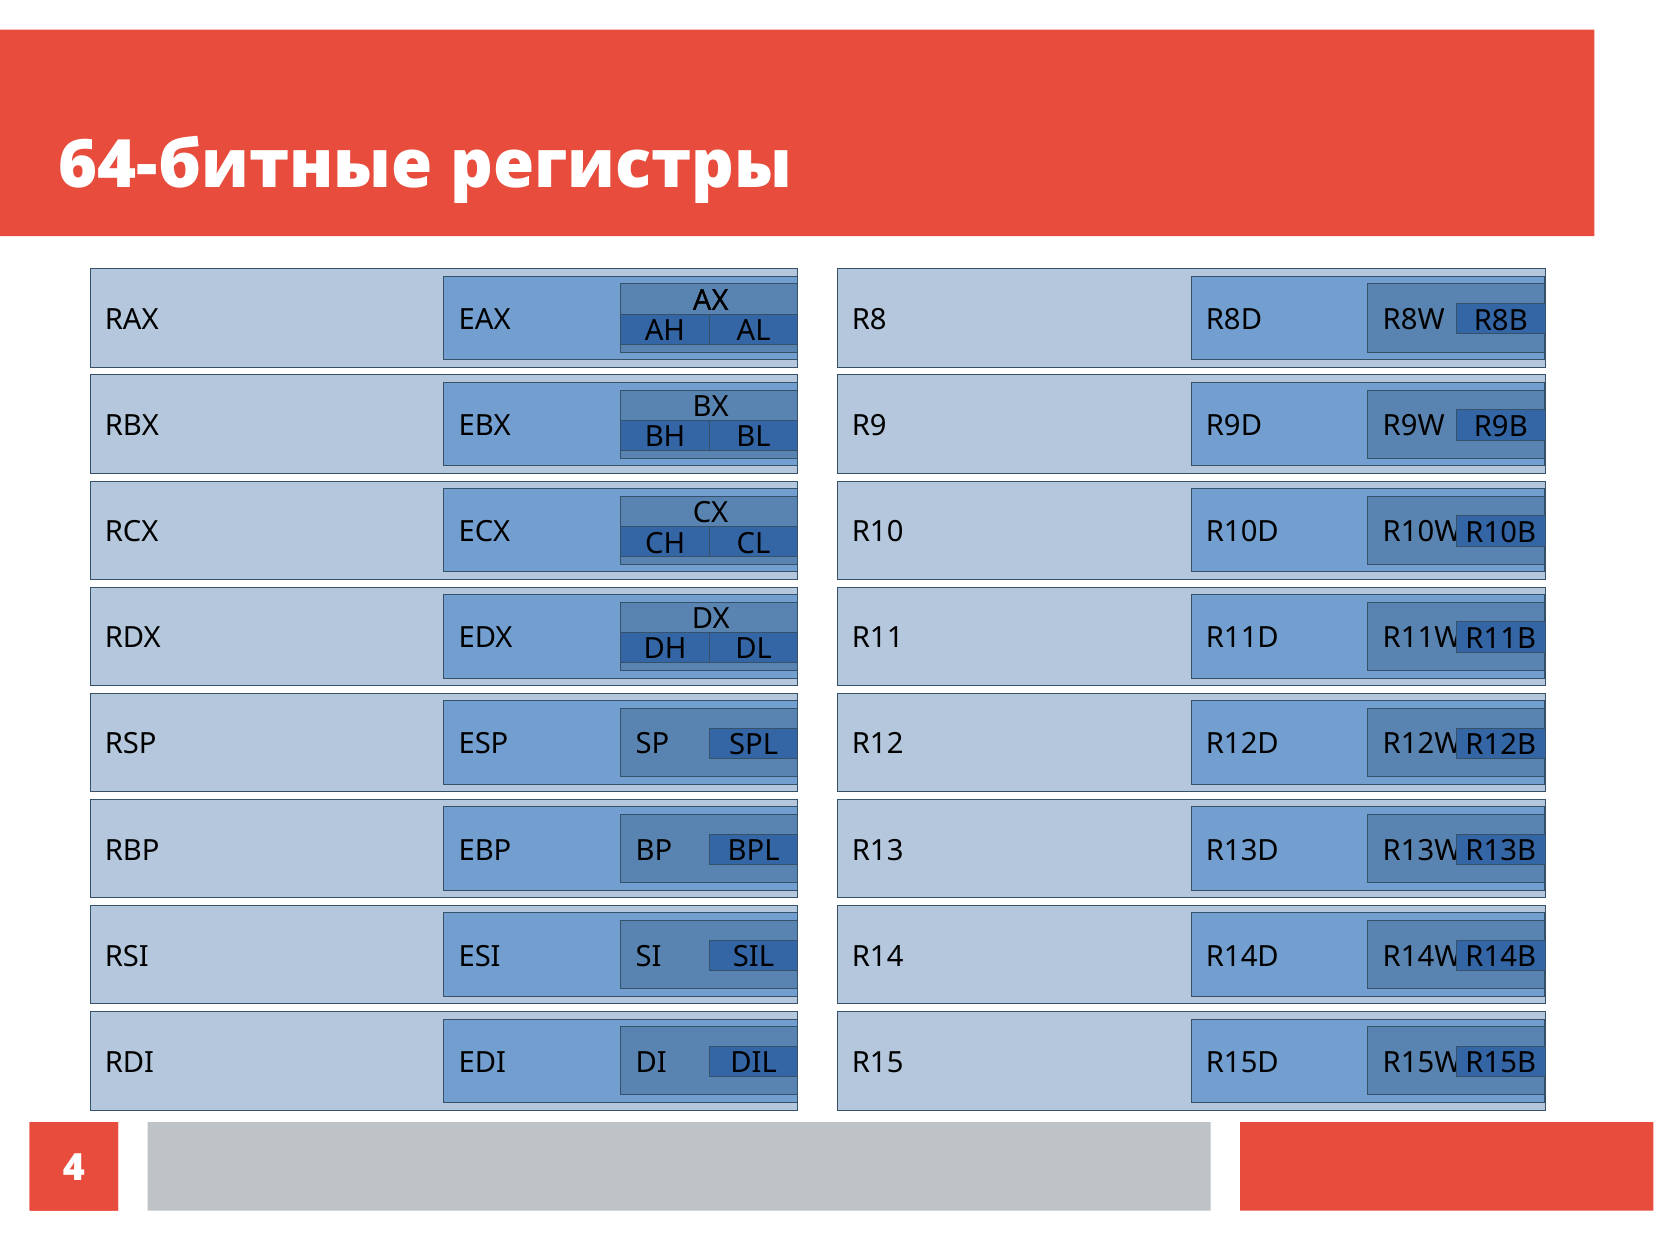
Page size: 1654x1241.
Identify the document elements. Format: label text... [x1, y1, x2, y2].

text_box R14D [1191, 912, 1545, 997]
text_box RSP [90, 693, 798, 792]
text_box DIL [709, 1046, 798, 1077]
text_box DI [620, 1026, 798, 1095]
text_box RSI [90, 905, 798, 1004]
text_box SIL [709, 940, 798, 971]
text_box R15W [1367, 1026, 1545, 1095]
text_box ESP [443, 700, 798, 785]
text_box RCX [90, 481, 798, 580]
text_box R11B [1456, 621, 1546, 653]
text_box R10W [1367, 496, 1545, 565]
text_box R9 [837, 374, 1546, 474]
text_box R9B [1456, 409, 1546, 441]
text_box R11W [1367, 602, 1545, 671]
text_box R10 [837, 481, 1546, 580]
text_box R14B [1456, 940, 1546, 971]
text_box BL [710, 421, 798, 451]
text_box R14W [1367, 920, 1545, 989]
text_box ESI [443, 912, 798, 997]
text_box R15D [1191, 1019, 1545, 1103]
text_box R8W [1367, 283, 1545, 353]
text_box R15B [1456, 1046, 1546, 1077]
text_box SI [620, 920, 798, 989]
text_box R11D [1191, 594, 1545, 679]
text_box RAX [90, 268, 798, 368]
text_box CH [620, 527, 710, 557]
text_box R15 [837, 1011, 1546, 1111]
text_box R12D [1191, 700, 1545, 785]
text_box R9D [1191, 382, 1545, 466]
text_box EBP [443, 806, 798, 891]
title 64-битные регистры [59, 59, 1595, 207]
text_box AL [710, 315, 798, 345]
text_box BX [620, 390, 801, 421]
text_box R12W [1367, 708, 1545, 777]
text_box R12B [1456, 728, 1546, 759]
text_box R8B [1456, 303, 1546, 334]
text_box R10D [1191, 488, 1545, 572]
text_box R13 [837, 799, 1546, 898]
text_box R13D [1191, 806, 1545, 891]
text_box R14 [837, 905, 1546, 1004]
text_box R13W [1367, 814, 1545, 883]
text_box RDX [90, 587, 798, 686]
text_box CX [620, 496, 801, 527]
text_box BH [620, 421, 710, 451]
text_box EBX [443, 382, 798, 466]
text_box [620, 557, 798, 565]
text_box EAX [443, 276, 798, 360]
text_box RBP [90, 799, 798, 898]
text_box R12 [837, 693, 1546, 792]
text_box BP [620, 814, 798, 883]
text_box R11 [837, 587, 1546, 686]
text_box R13B [1456, 834, 1546, 865]
text_box CL [710, 527, 798, 557]
text_box DX [620, 602, 801, 633]
text_box RBX [90, 374, 798, 474]
text_box ECX [443, 488, 798, 572]
text_box R10B [1456, 515, 1546, 547]
text_box SP [620, 708, 798, 777]
text_box AH [620, 315, 710, 345]
text_box R9W [1367, 390, 1545, 459]
text_box EDX [443, 594, 798, 679]
text_box [620, 345, 798, 353]
text_box R8D [1191, 276, 1545, 360]
text_box EDI [443, 1019, 798, 1103]
text_box SPL [709, 728, 798, 759]
text_box AX [620, 283, 801, 315]
text_box R8 [837, 268, 1546, 368]
text_box DH [620, 633, 710, 663]
text_box [620, 451, 798, 459]
text_box DL [710, 633, 798, 663]
text_box BPL [709, 834, 798, 865]
text_box RDI [90, 1011, 798, 1111]
text_box [620, 663, 798, 671]
